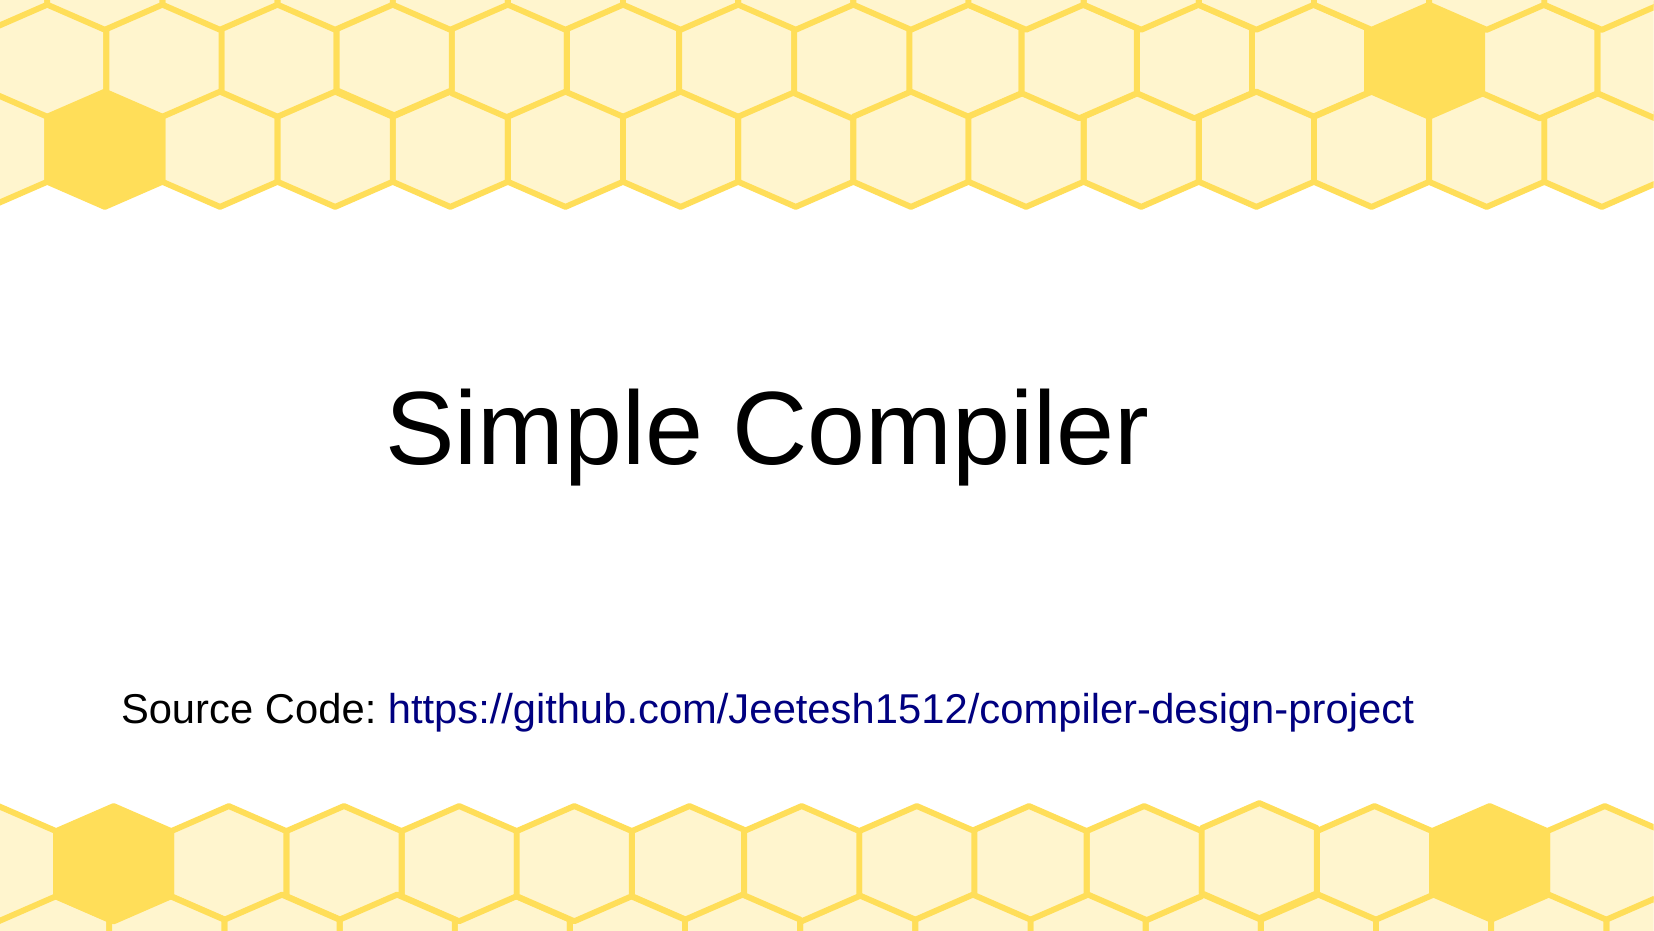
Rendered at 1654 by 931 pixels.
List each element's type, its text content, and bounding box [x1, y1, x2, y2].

subtitle Source Code: https://github.com/Jeetesh1512/compiler-design-project [29, 649, 1506, 768]
title Simple Compiler [29, 324, 1506, 532]
